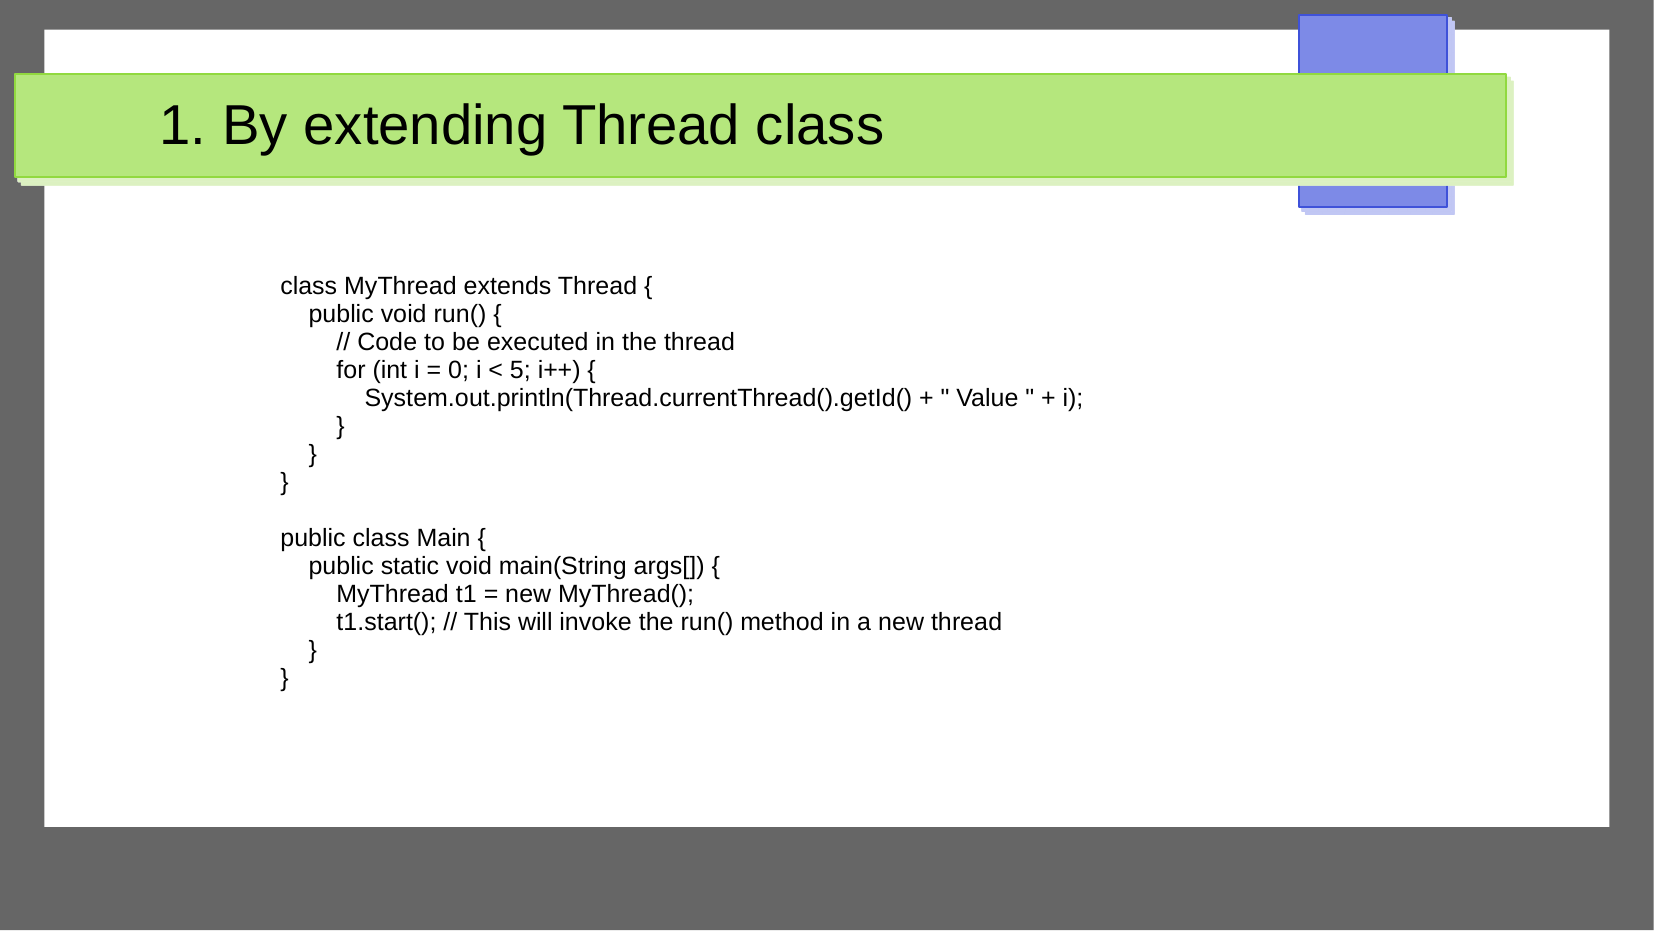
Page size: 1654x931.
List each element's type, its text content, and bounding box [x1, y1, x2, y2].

title 1. By extending Thread class [88, 73, 1506, 178]
text_box class MyThread extends Thread { public void run() { // Code to be executed in the thread for (int i = 0; i < 5; i++) { System.out.println(Thread.currentThread().getId() + " Value " + i); } } } public class Main { public static void main(String args[]) { MyThread t1 = new MyThread(); t1.start(); // This will invoke the run() method in a new thread } } [265, 236, 1100, 699]
